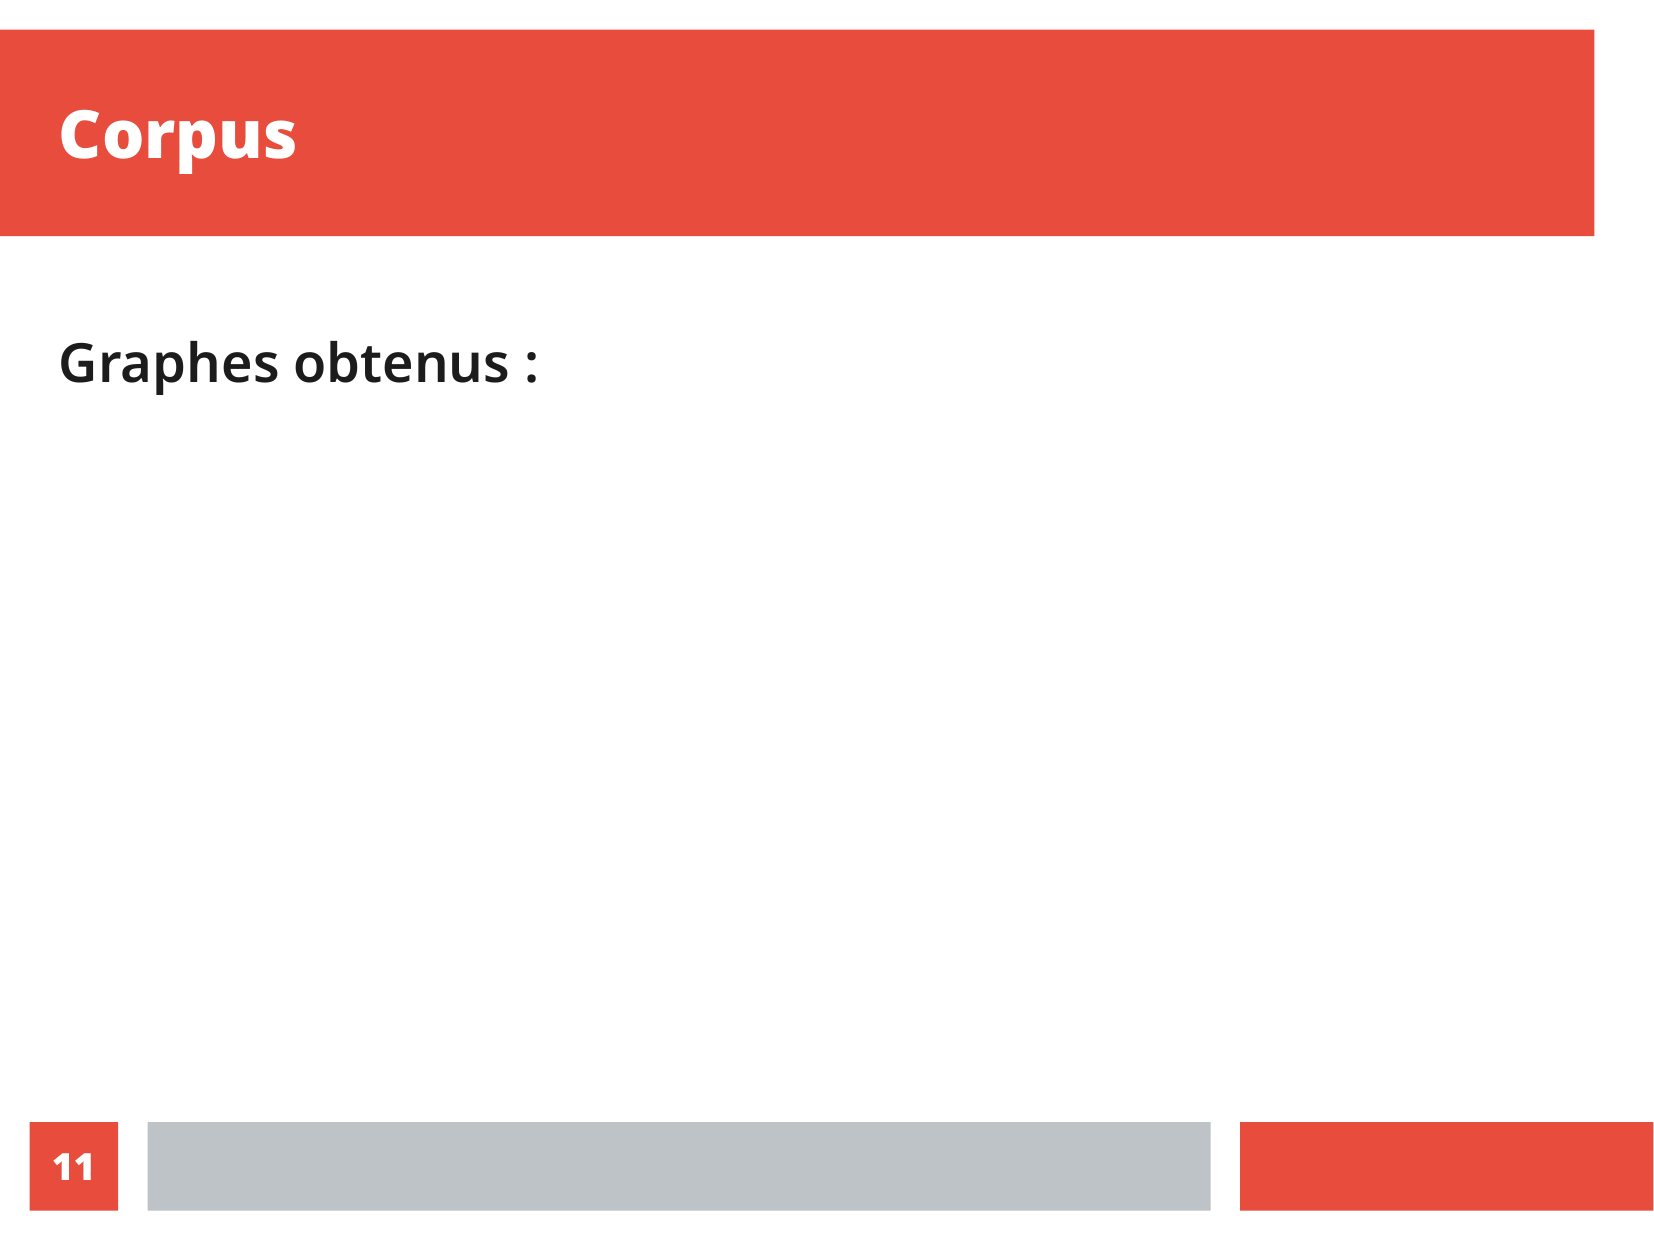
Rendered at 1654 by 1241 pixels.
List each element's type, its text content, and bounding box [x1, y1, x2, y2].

title Corpus [59, 59, 1595, 207]
list Graphes obtenus : [59, 324, 1565, 1093]
